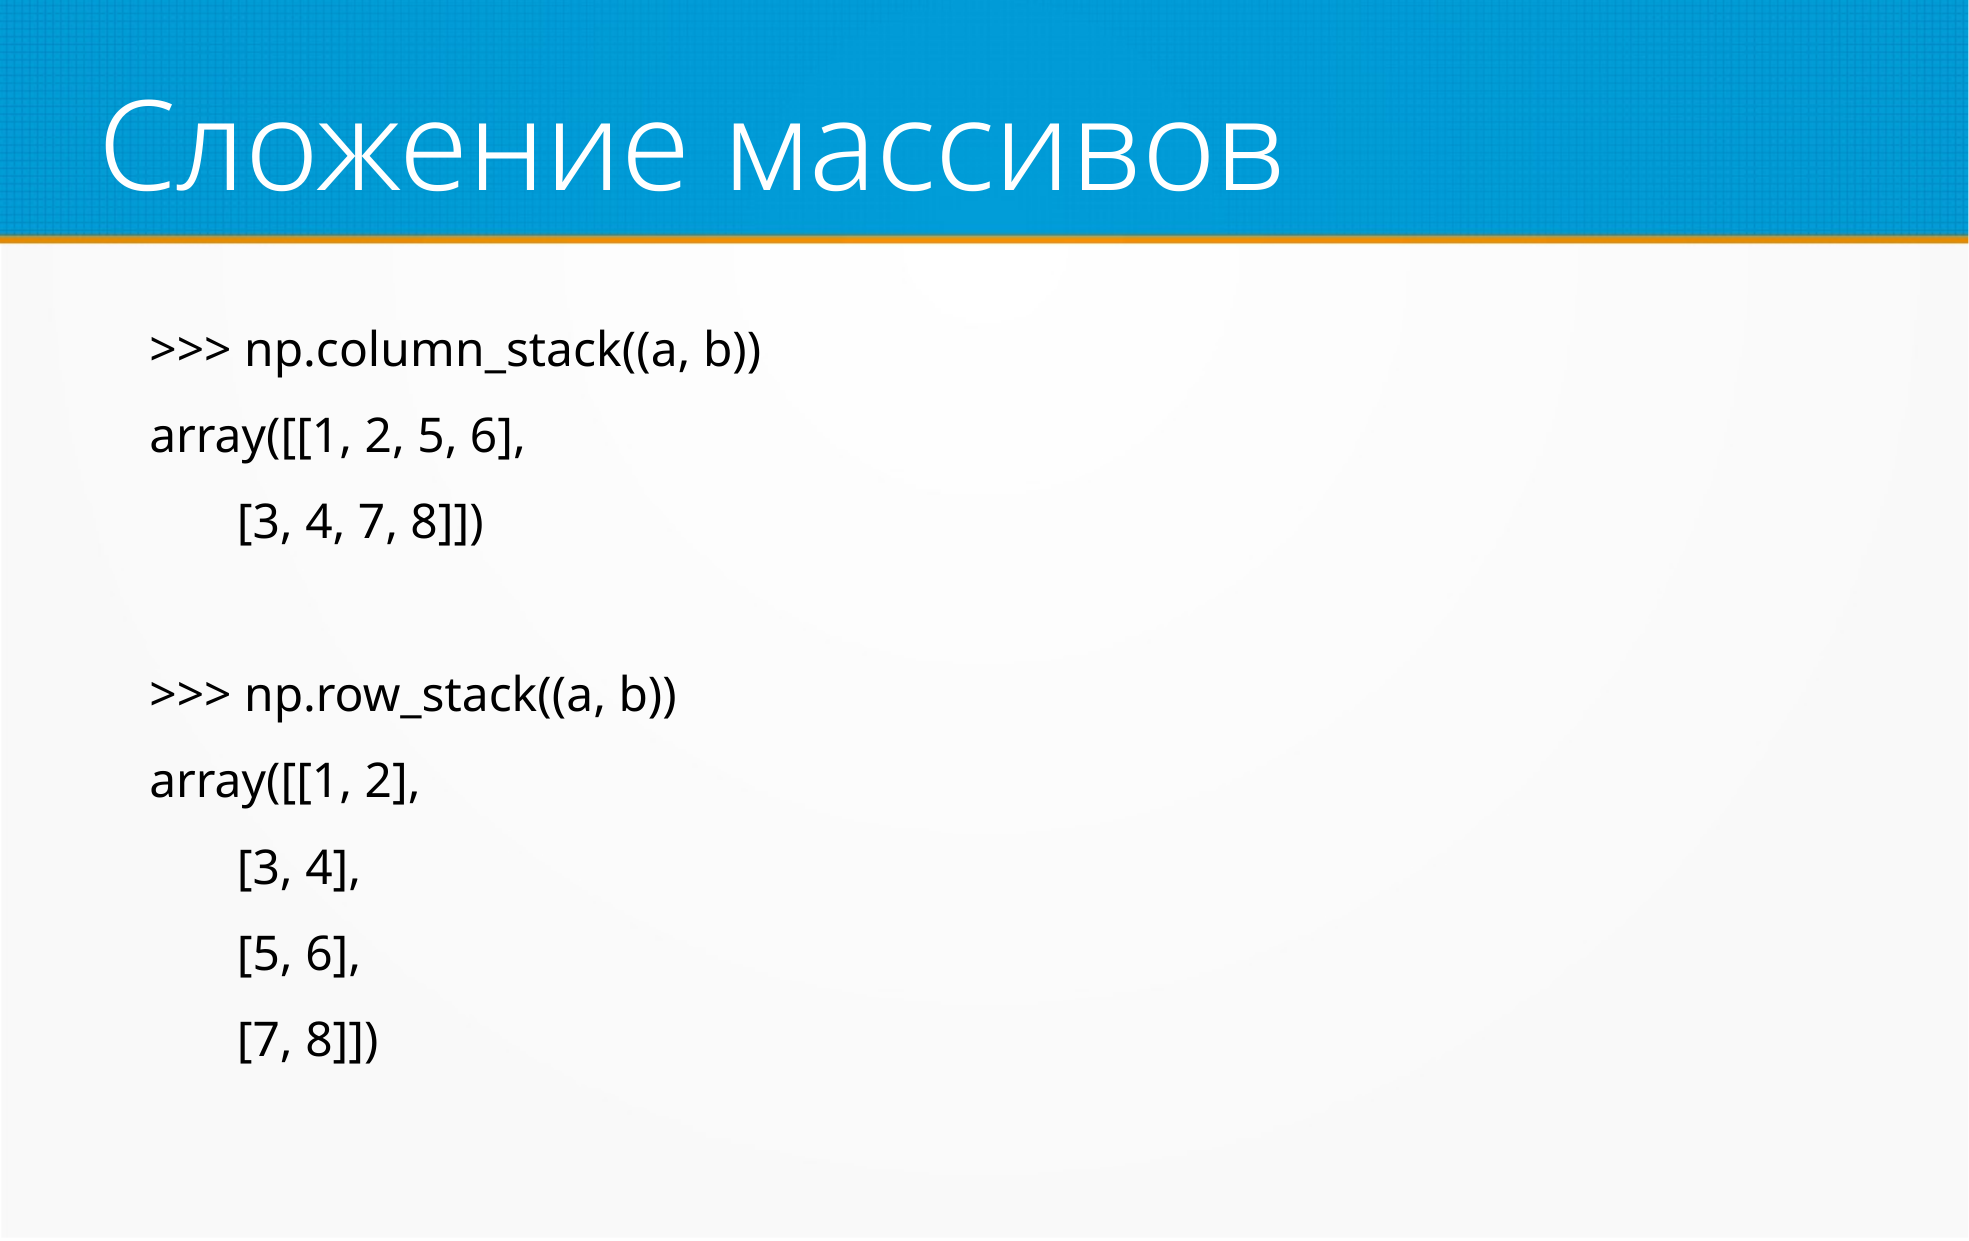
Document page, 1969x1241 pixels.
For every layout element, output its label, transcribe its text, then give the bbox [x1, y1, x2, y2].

picture [0, 233, 1969, 1241]
title Сложение массивов [98, 19, 1870, 227]
list >>> np.column_stack((a, b)) array([[1, 2, 5, 6], [3, 4, 7, 8]]) >>> np.row_stack((a, b)) array([[1, 2], [3, 4], [5, 6], [7, 8]]) [98, 315, 1861, 1081]
